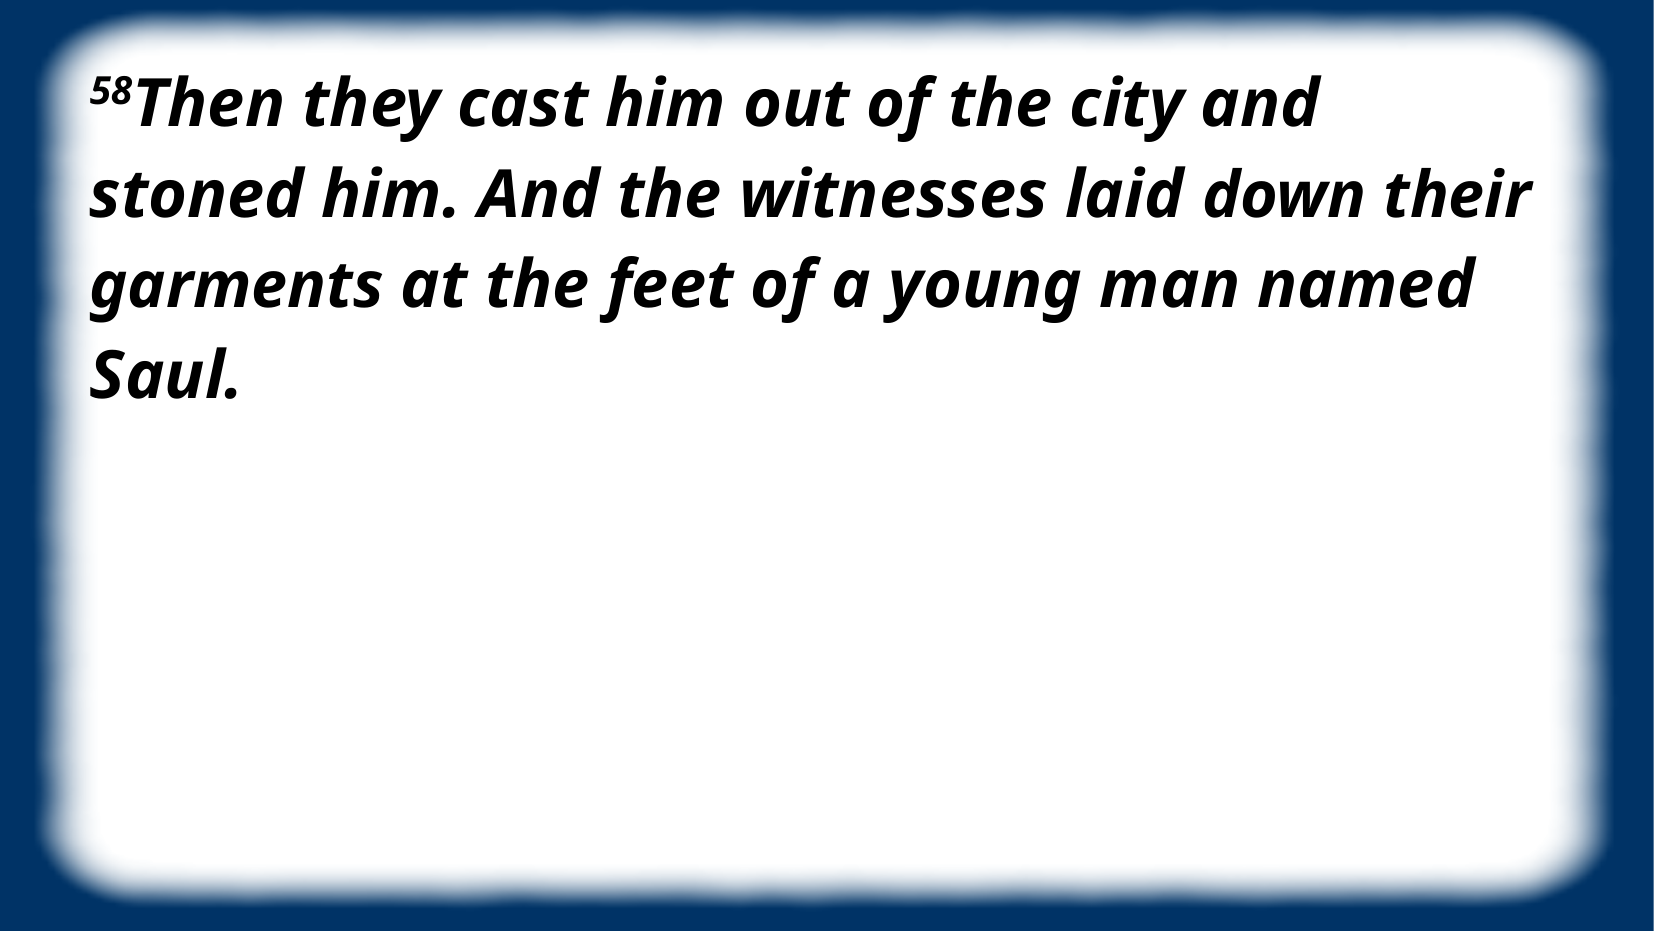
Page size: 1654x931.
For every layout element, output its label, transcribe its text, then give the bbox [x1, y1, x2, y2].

picture [0, 0, 1654, 931]
text_box 58Then they cast him out of the city and stoned him. And the witnesses laid down their garments at the feet of a young man named Saul. [75, 47, 1565, 346]
